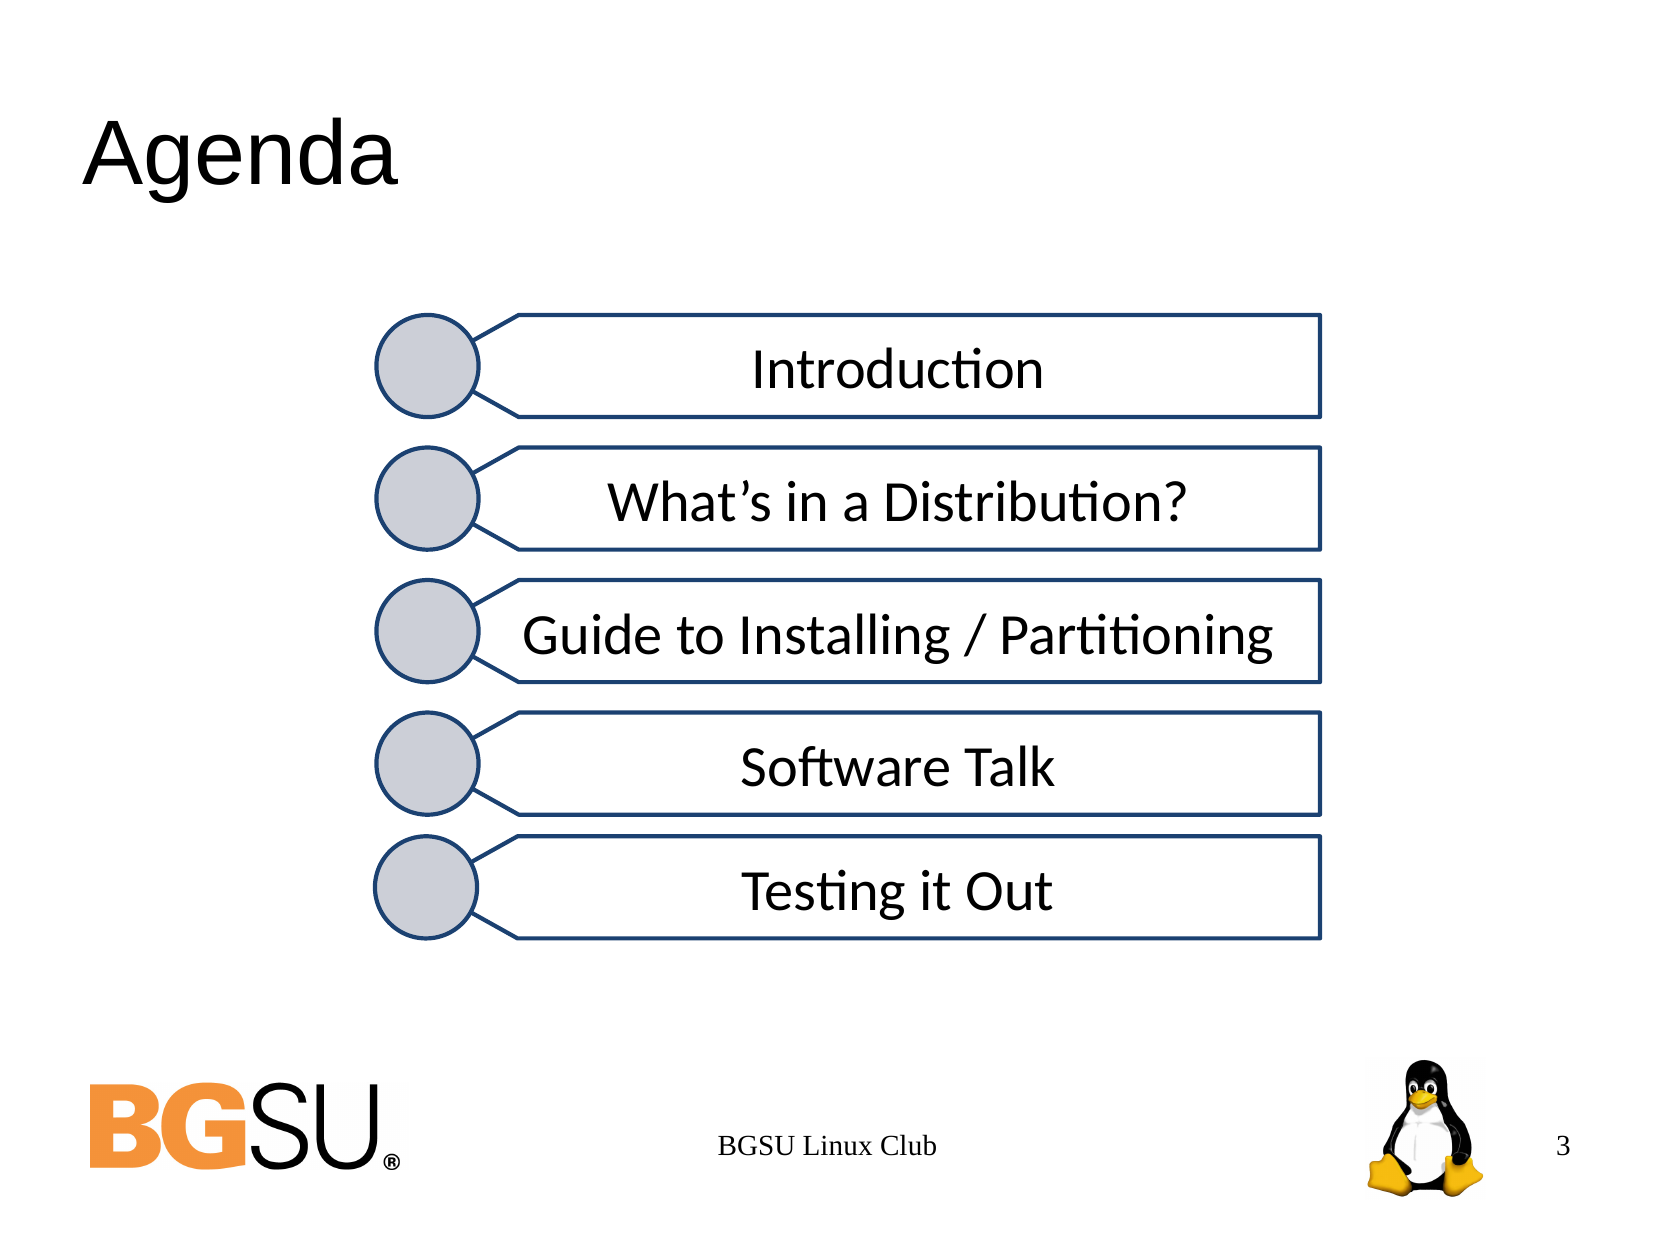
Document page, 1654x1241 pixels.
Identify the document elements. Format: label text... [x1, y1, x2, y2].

text_box Introduction [473, 314, 1321, 418]
text_box [376, 580, 479, 683]
text_box What’s in a Distribution? [472, 447, 1321, 550]
text_box [374, 836, 478, 939]
picture [1365, 1057, 1486, 1201]
text_box Guide to Installing / Partitioning [472, 580, 1321, 683]
text_box [376, 712, 479, 815]
text_box [376, 314, 479, 418]
text_box [376, 447, 479, 550]
text_box Testing it Out [471, 836, 1321, 939]
picture [90, 1082, 409, 1171]
title Agenda [82, 49, 1571, 257]
text_box Software Talk [472, 712, 1321, 815]
